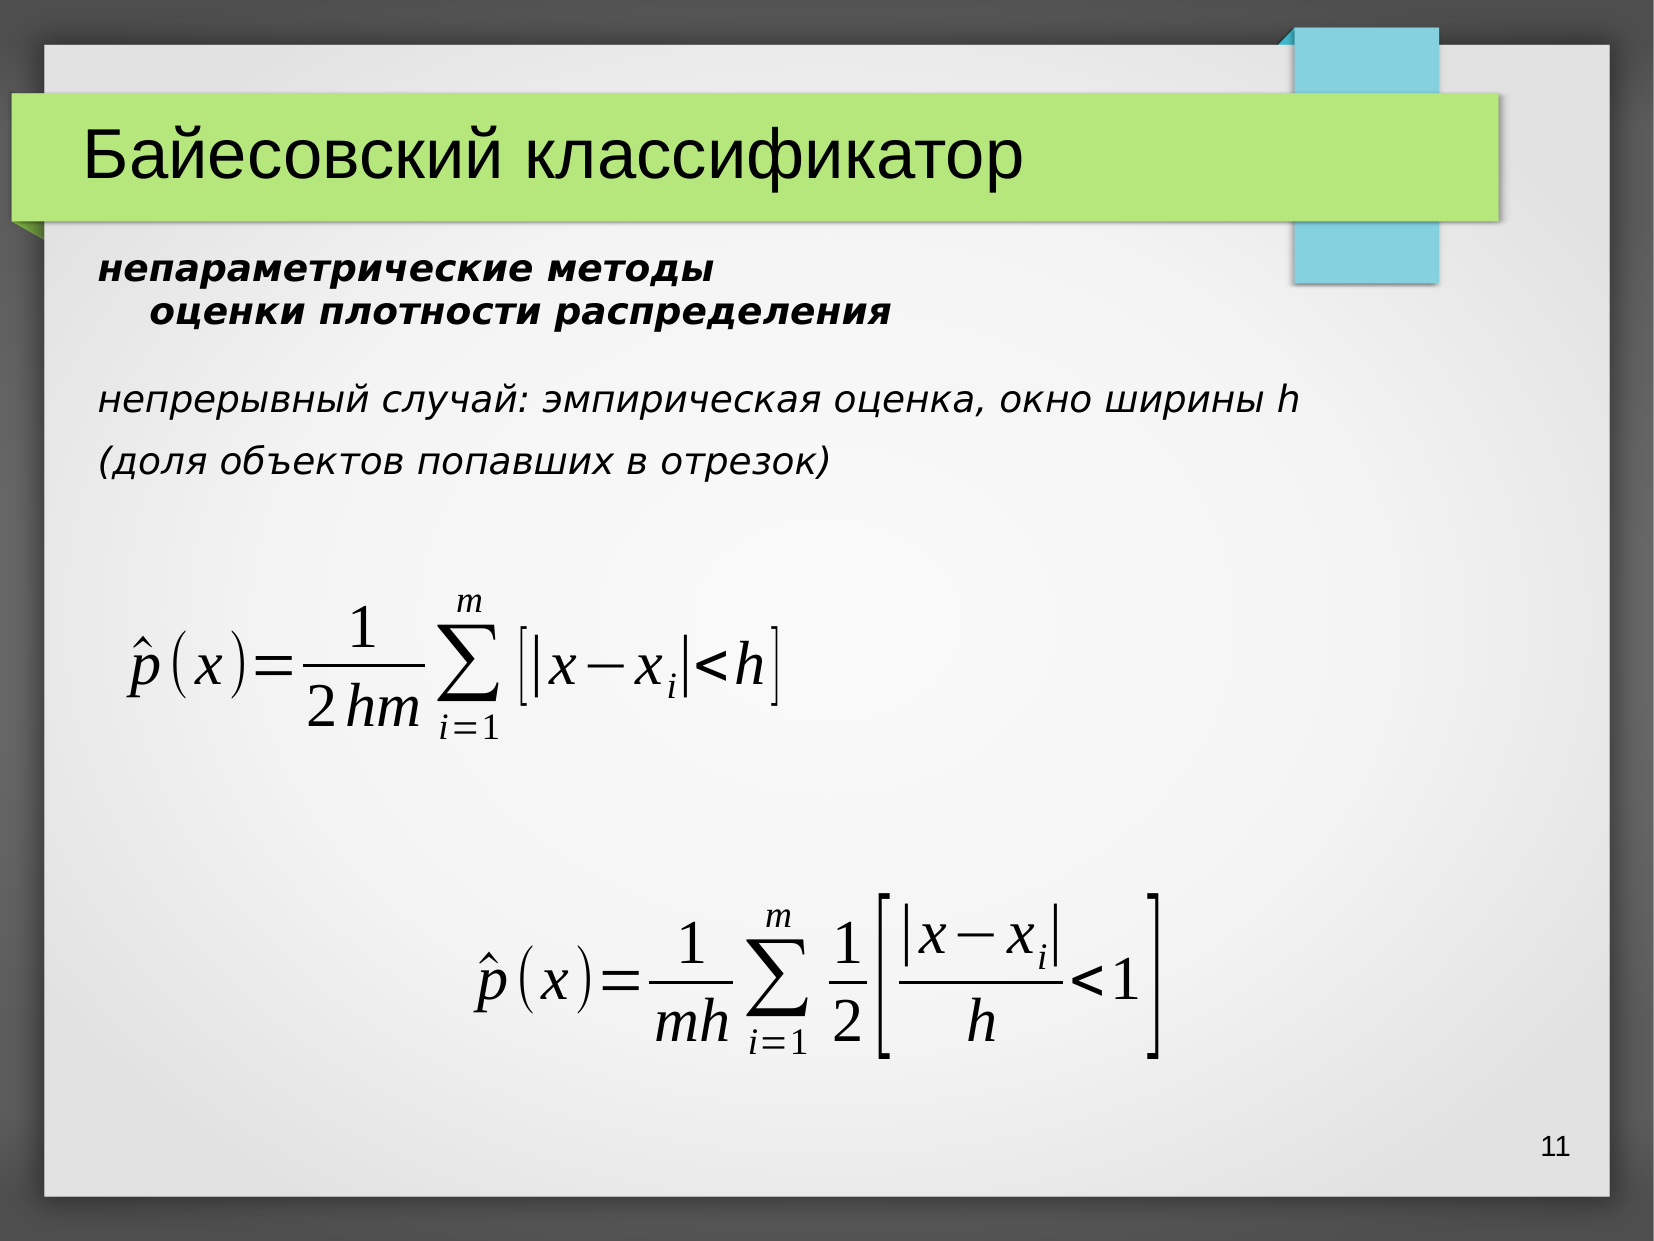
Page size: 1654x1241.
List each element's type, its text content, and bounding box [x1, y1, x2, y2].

text_box непараметрические методы оценки плотности распределения непрерывный случай: эмпирическая оценка, окно ширины h (доля объектов попавших в отрезок) [82, 239, 1347, 520]
chart [465, 891, 1170, 1063]
title Байесовский классификатор [82, 94, 1264, 213]
chart [118, 578, 788, 748]
picture [0, 0, 1654, 1241]
